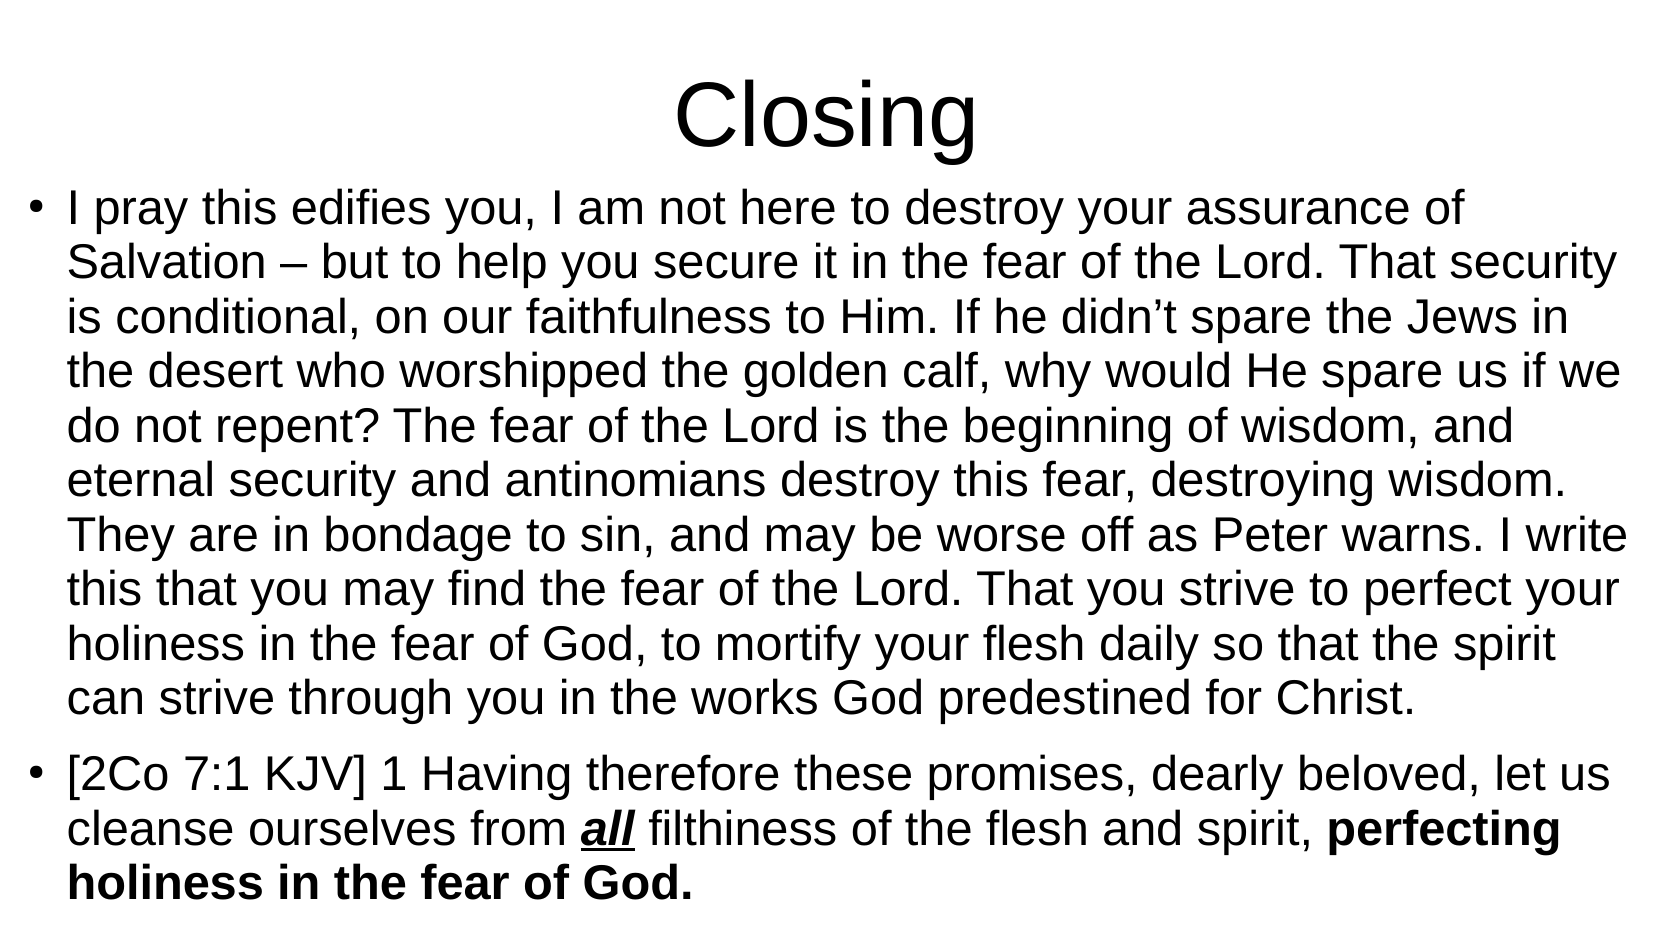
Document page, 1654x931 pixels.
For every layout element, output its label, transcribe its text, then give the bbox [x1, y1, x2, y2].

title Closing [82, 37, 1571, 180]
list I pray this edifies you, I am not here to destroy your assurance of Salvation – but to help you secure it in the fear of the Lord. That security is conditional, on our faithfulness to Him. If he didn’t spare the Jews in the desert who worshipped the golden calf, why would He spare us if we do not repent? The fear of the Lord is the beginning of wisdom, and eternal security and antinomians destroy this fear, destroying wisdom. They are in bondage to sin, and may be worse off as Peter warns. I write this that you may find the fear of the Lord. That you strive to perfect your holiness in the fear of God, to mortify your flesh daily so that the spirit can strive through you in the works God predestined for Christ. [2Co 7:1 KJV] 1 Having therefore these promises, dearly beloved, let us cleanse ourselves from all filthiness of the flesh and spirit, perfecting holiness in the fear of God. [15, 180, 1636, 916]
